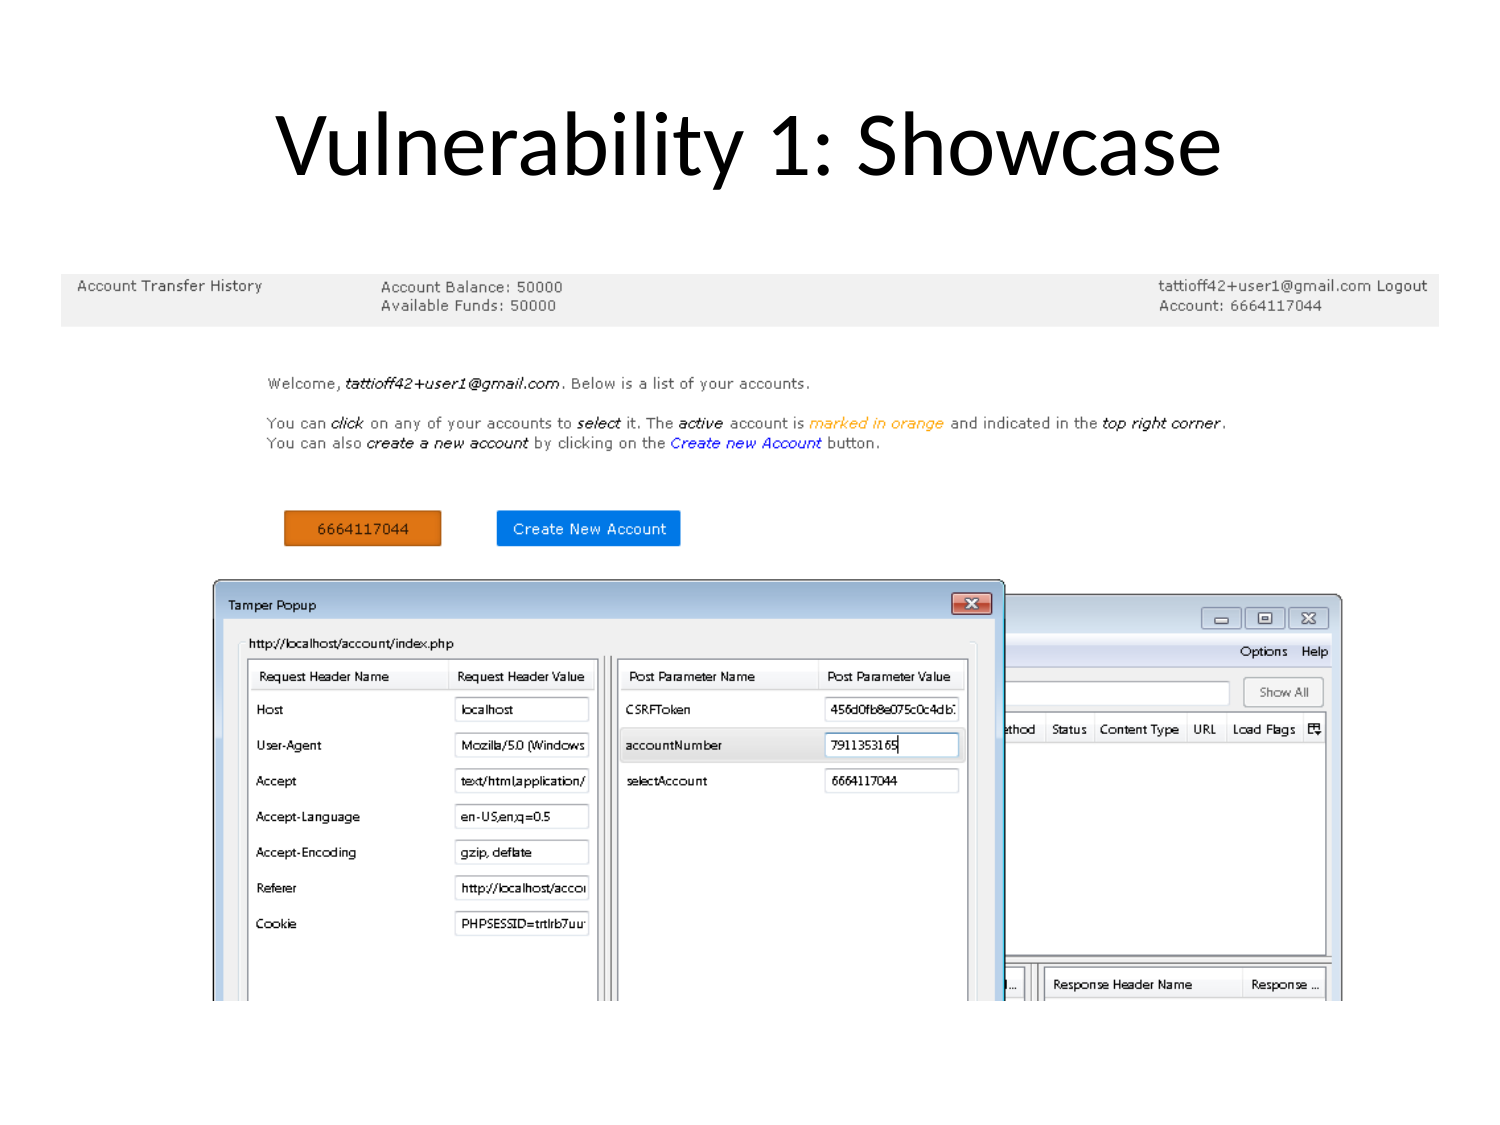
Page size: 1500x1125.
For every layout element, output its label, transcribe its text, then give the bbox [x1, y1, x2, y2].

title Vulnerability 1: Showcase [75, 45, 1426, 233]
picture [61, 274, 1439, 1001]
